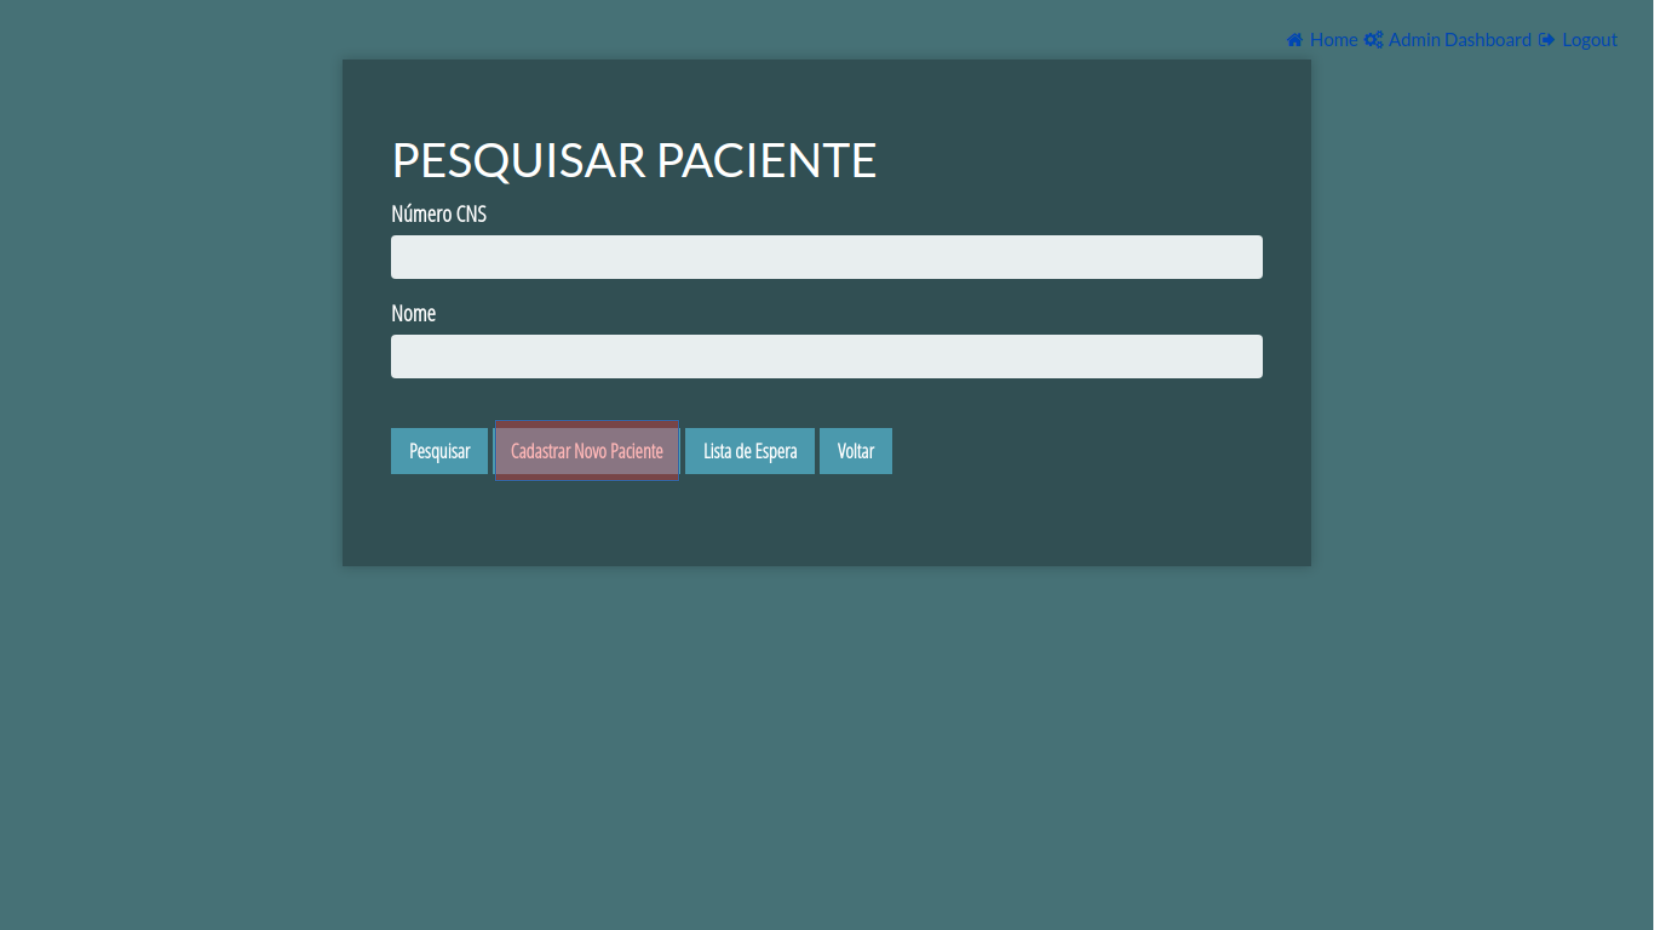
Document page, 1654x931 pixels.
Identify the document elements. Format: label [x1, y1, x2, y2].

picture [0, 0, 1654, 930]
text_box [495, 420, 679, 481]
